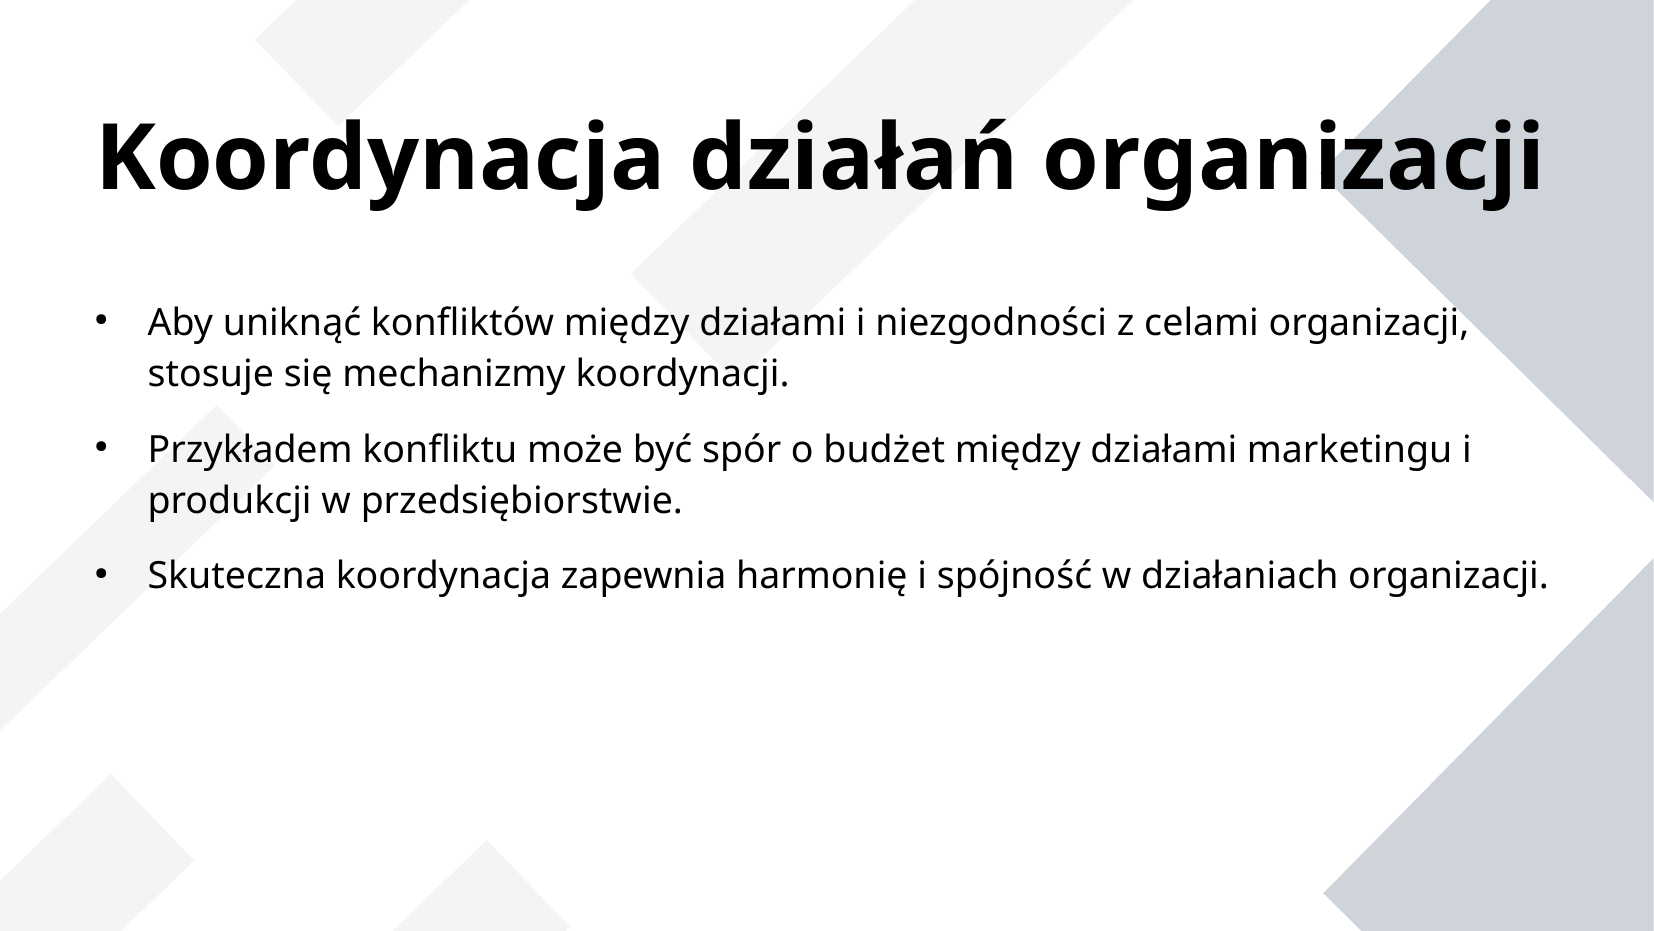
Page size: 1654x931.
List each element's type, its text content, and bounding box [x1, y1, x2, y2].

title Koordynacja działań organizacji [76, 76, 1565, 233]
list Aby uniknąć konfliktów między działami i niezgodności z celami organizacji, stosuje się mechanizmy koordynacji. Przykładem konfliktu może być spór o budżet między działami marketingu i produkcji w przedsiębiorstwie. Skuteczna koordynacja zapewnia harmonię i spójność w działaniach organizacji. [76, 295, 1565, 835]
